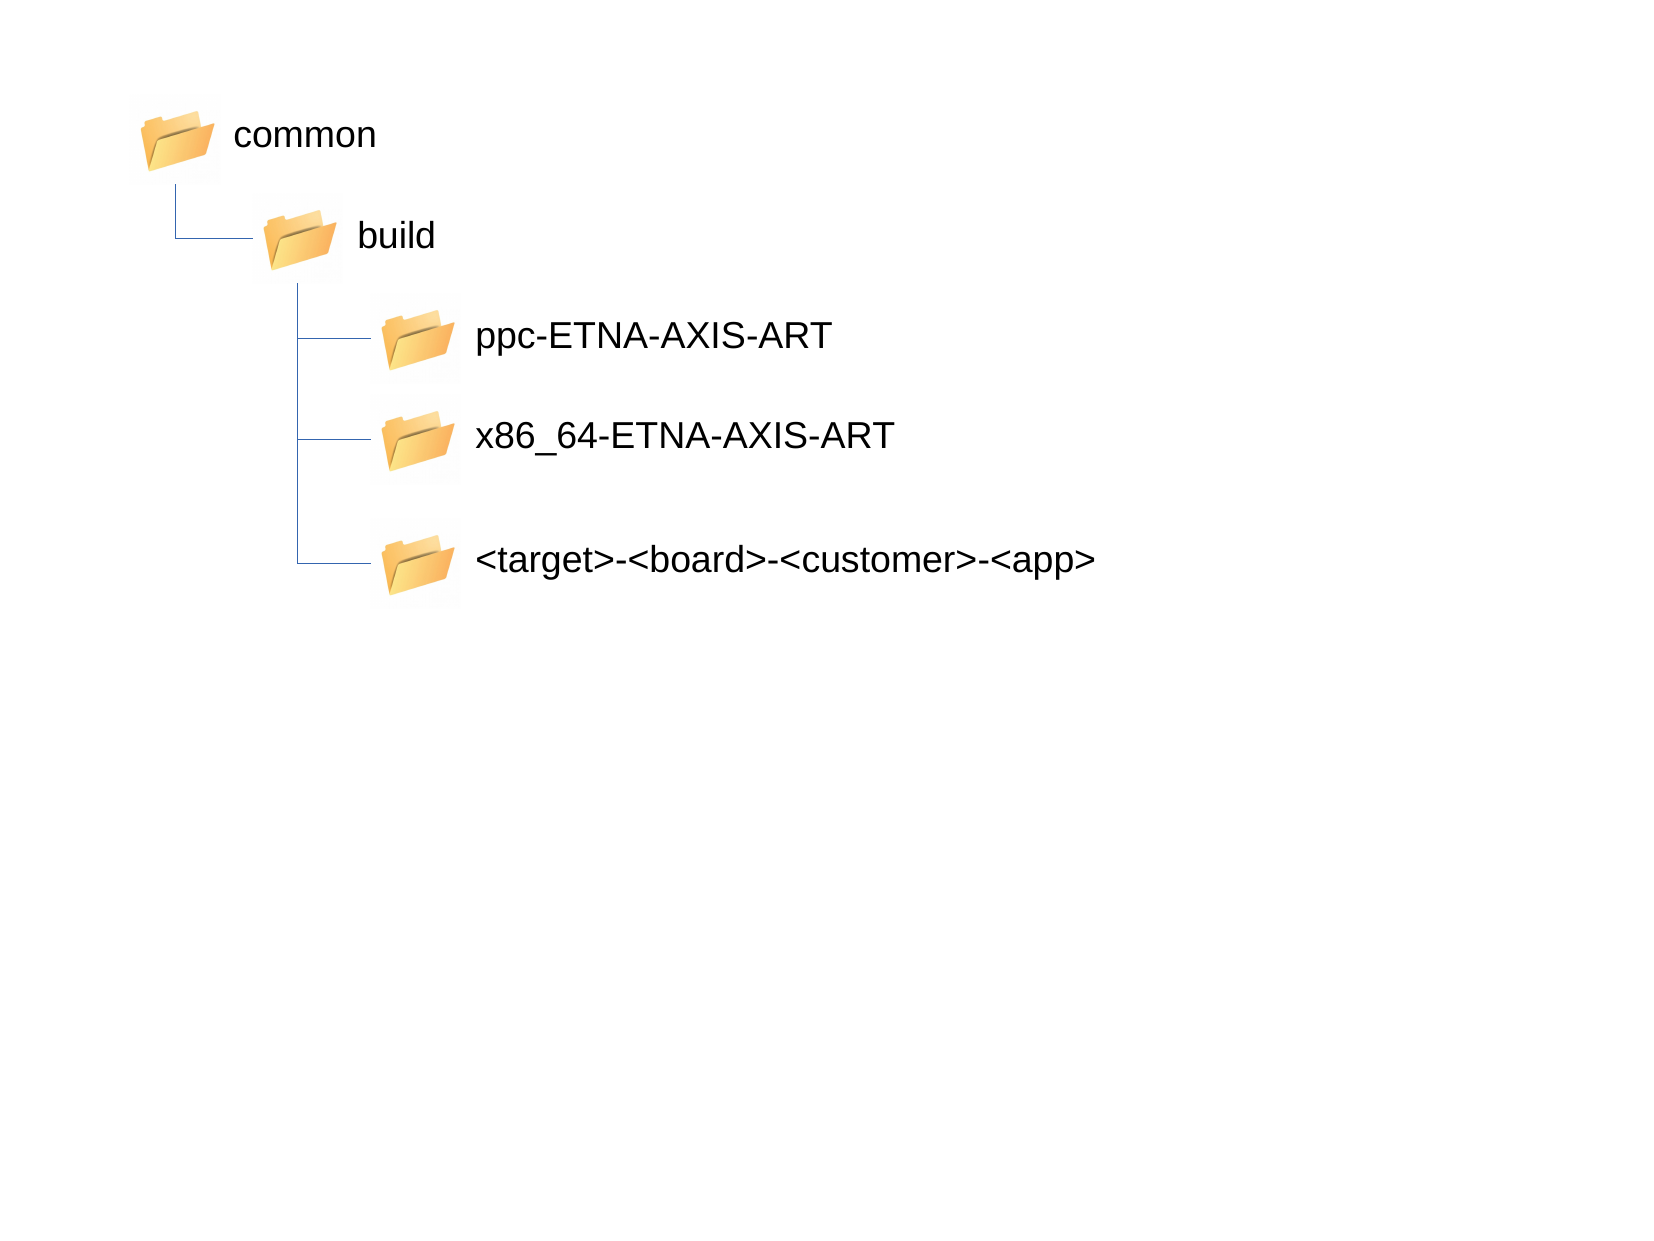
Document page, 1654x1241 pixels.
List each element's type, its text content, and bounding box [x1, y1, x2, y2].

text_box ppc-ETNA-AXIS-ART [460, 307, 851, 365]
picture [252, 193, 343, 284]
picture [370, 394, 461, 485]
text_box common [218, 106, 402, 164]
picture [370, 518, 461, 609]
text_box x86_64-ETNA-AXIS-ART [460, 407, 969, 465]
text_box <target>-<board>-<customer>-<app> [460, 531, 1205, 589]
picture [129, 94, 221, 185]
picture [370, 293, 461, 384]
text_box build [342, 206, 591, 264]
